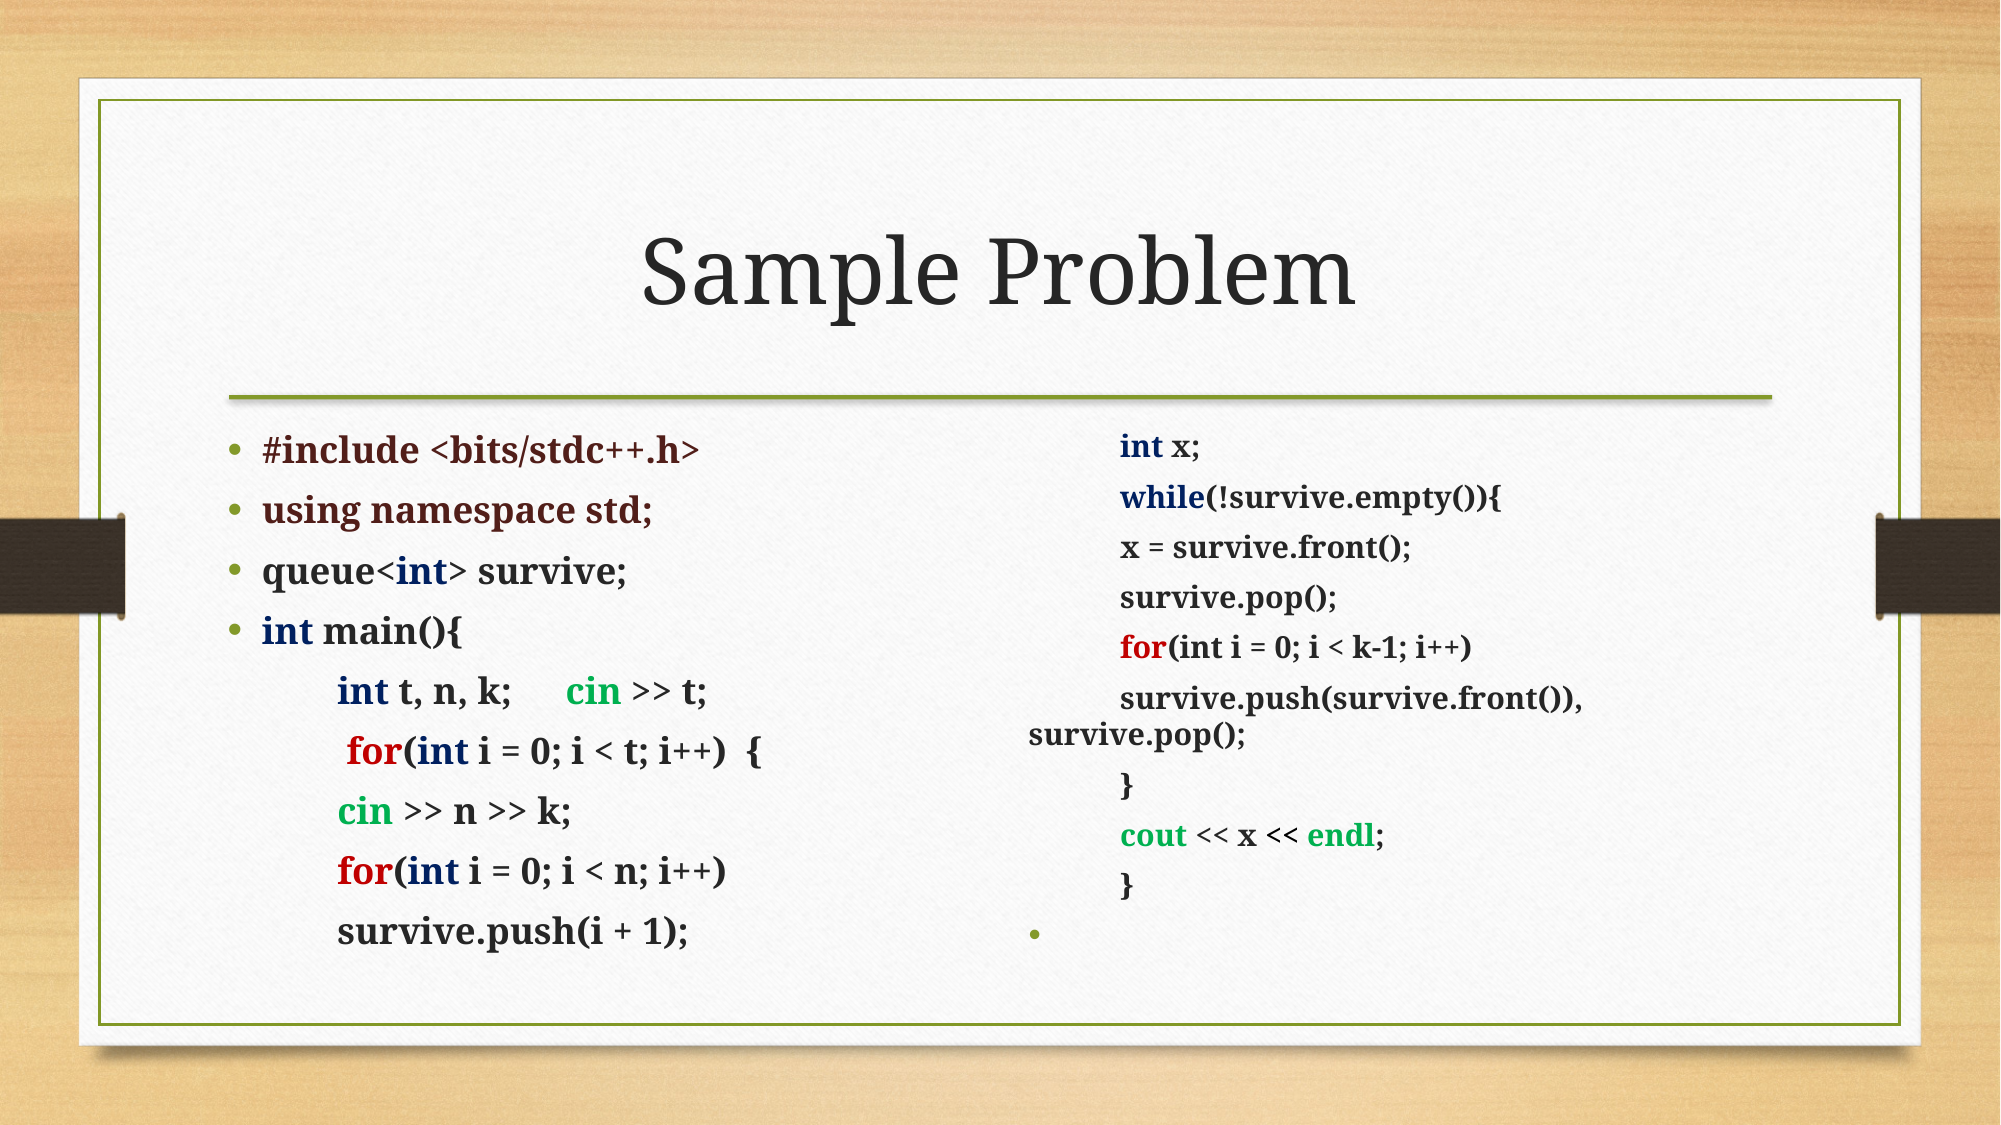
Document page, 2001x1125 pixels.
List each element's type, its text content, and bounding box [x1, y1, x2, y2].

text_box int x; while(!survive.empty()){ x = survive.front(); survive.pop(); for(int i = 0; i < k-1; i++) survive.push(survive.front()), survive.pop(); } cout << x << endl; } [1013, 420, 1788, 963]
text_box Sample Problem [212, 161, 1788, 375]
text_box #include <bits/stdc++.h> using namespace std; queue<int> survive; int main(){ int t, n, k; cin >> t; for(int i = 0; i < t; i++) { cin >> n >> k; for(int i = 0; i < n; i++) survive.push(i + 1); [212, 420, 987, 963]
picture [0, 0, 2001, 1125]
